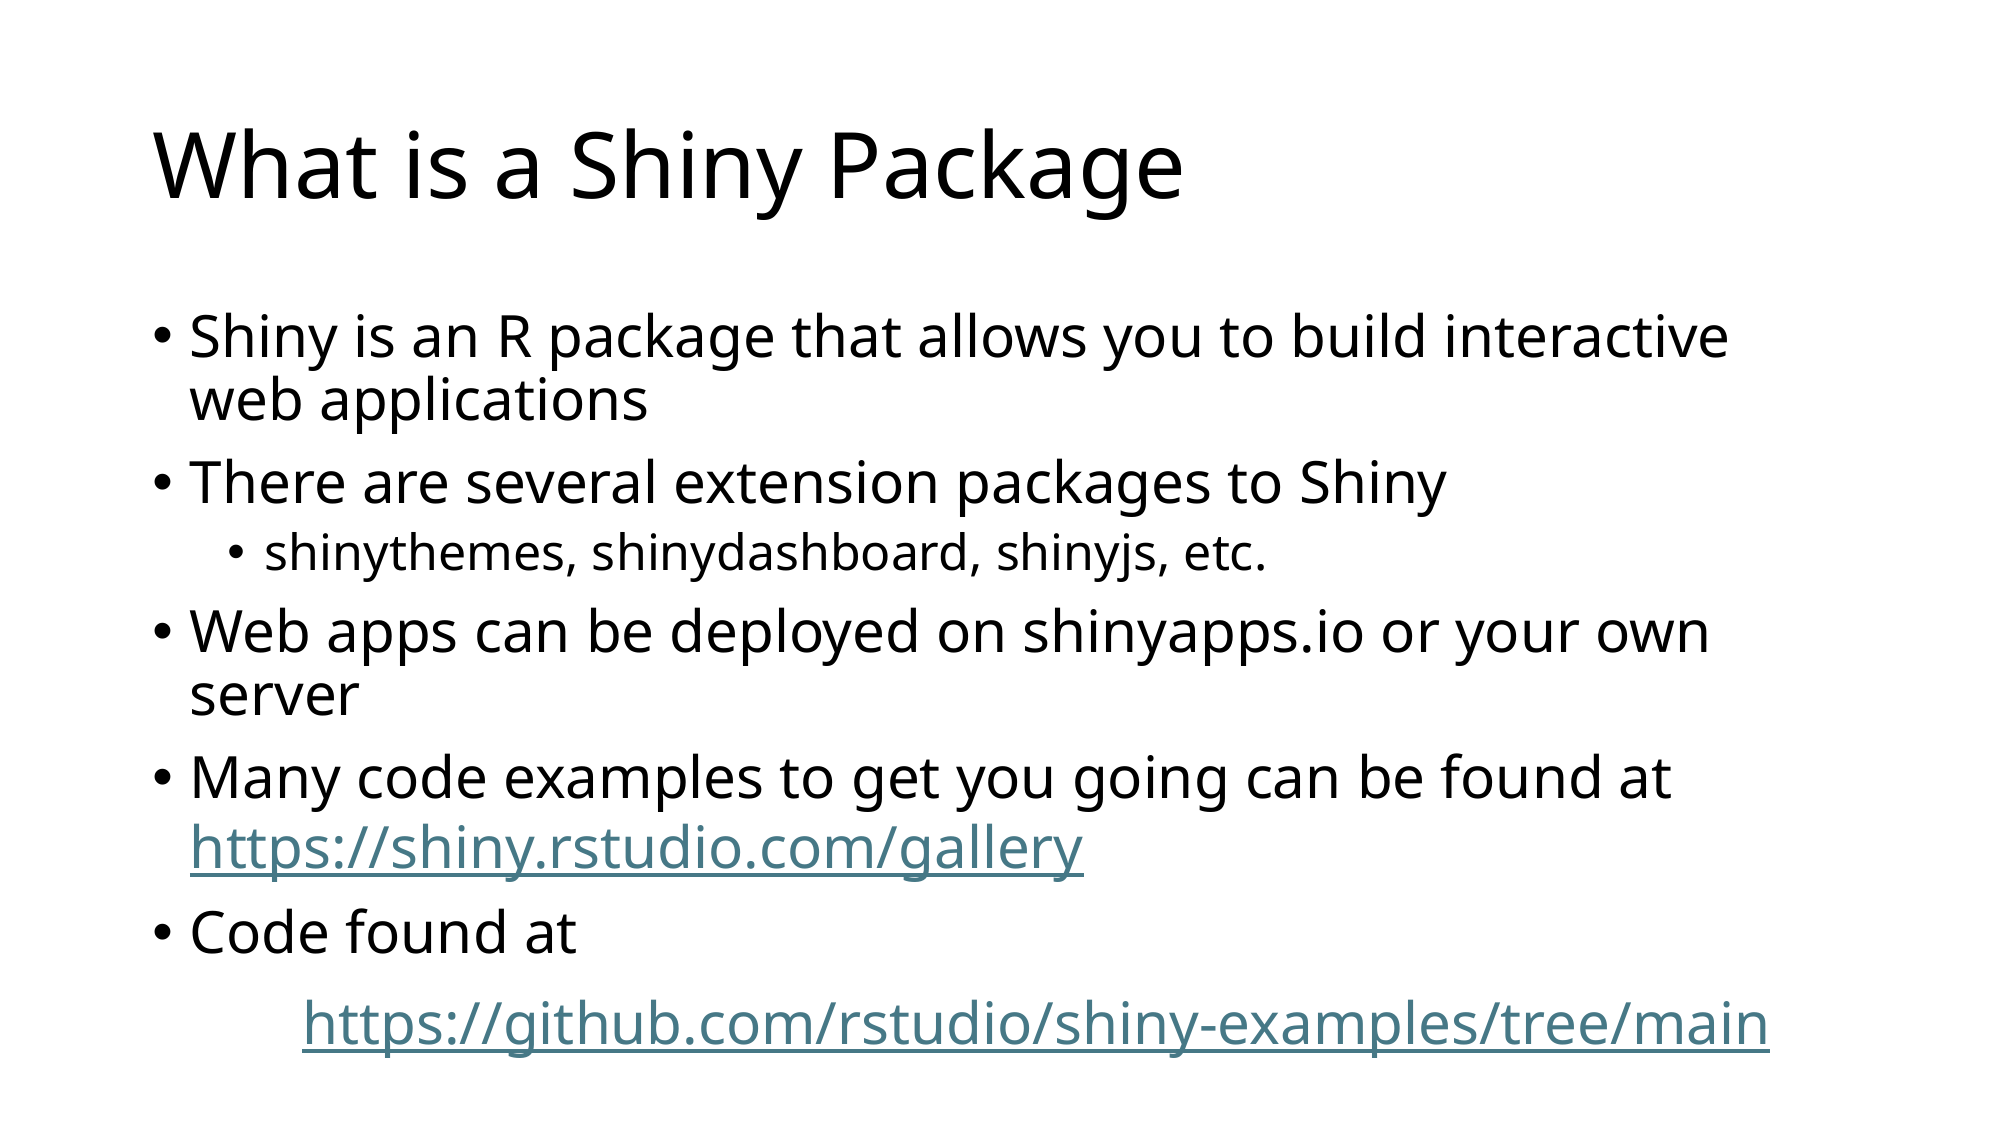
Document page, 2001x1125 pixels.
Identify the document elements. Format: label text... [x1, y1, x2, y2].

list Shiny is an R package that allows you to build interactive web applications There are several extension packages to Shiny shinythemes, shinydashboard, shinyjs, etc. Web apps can be deployed on shinyapps.io or your own server Many code examples to get you going can be found at https://shiny.rstudio.com/gallery Code found at https://github.com/rstudio/shiny-examples/tree/main [137, 299, 1863, 1014]
title What is a Shiny Package [137, 59, 1863, 278]
